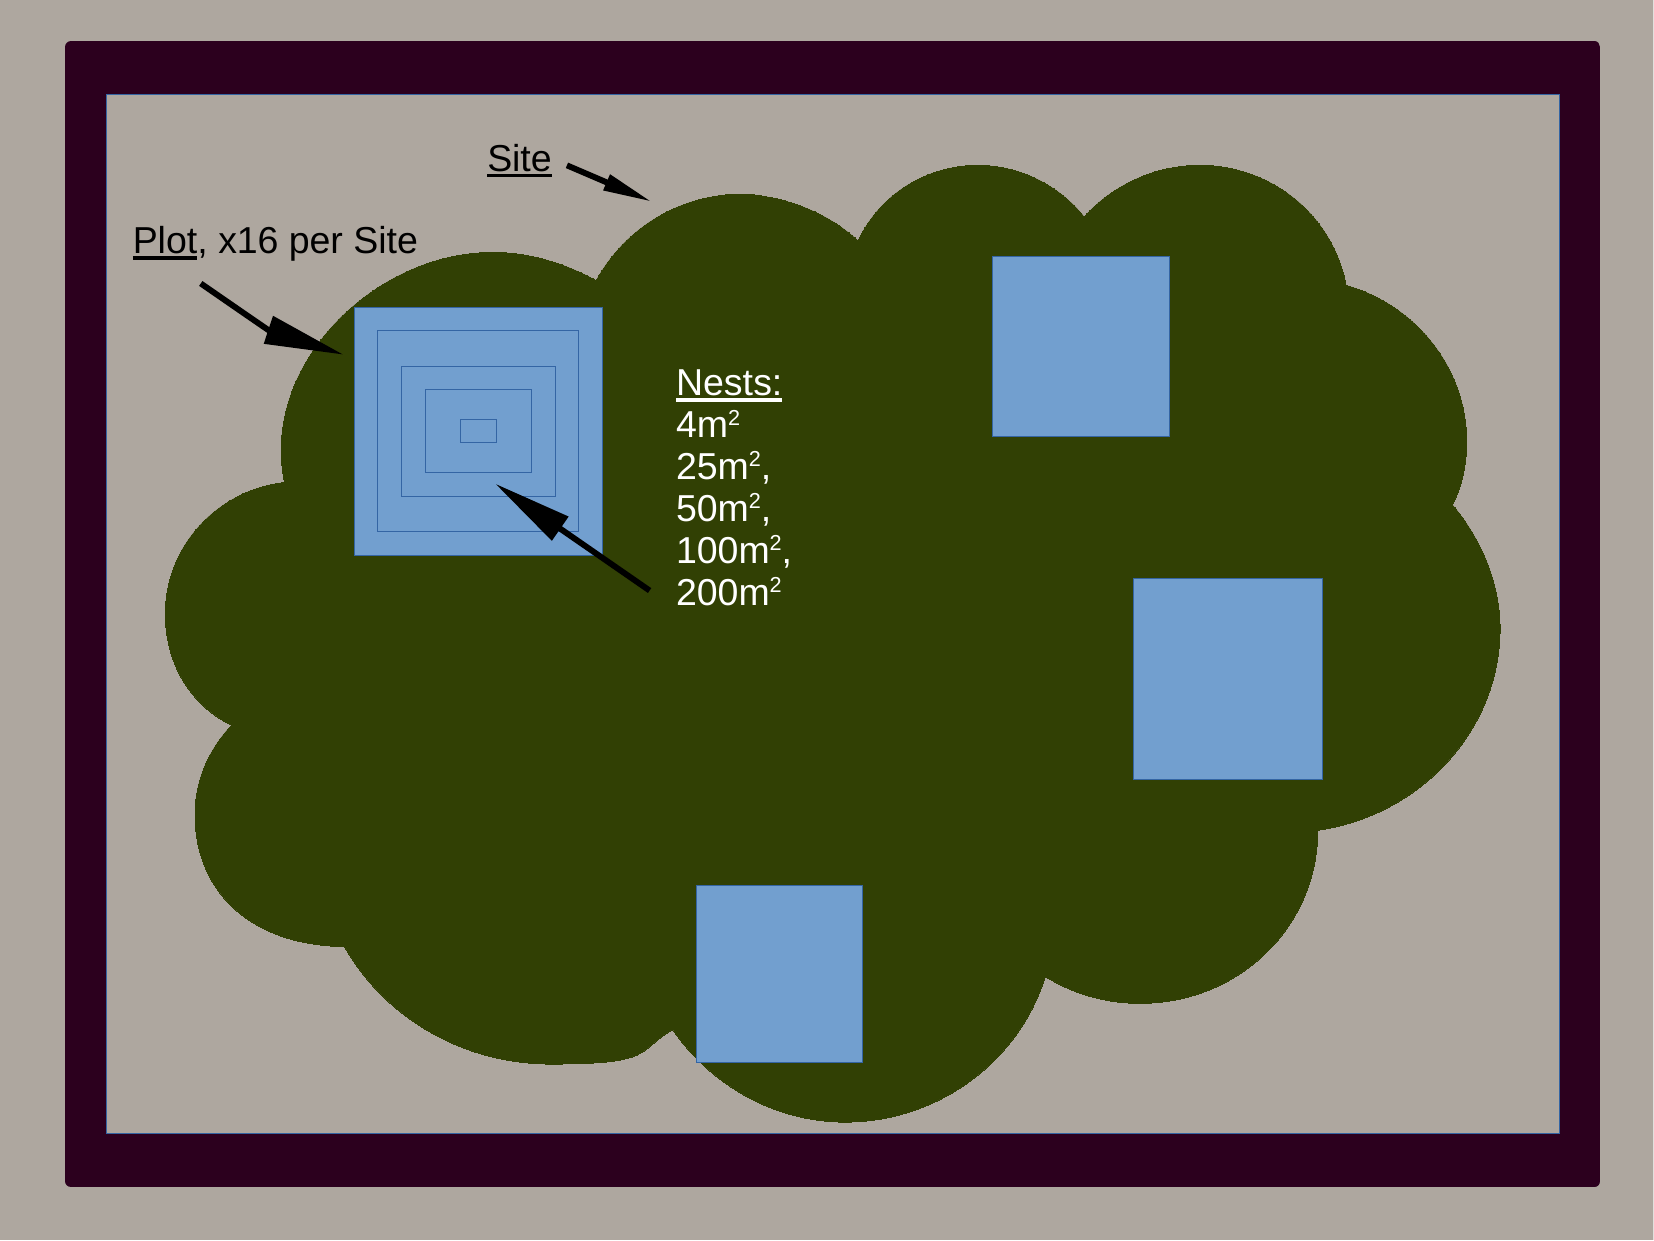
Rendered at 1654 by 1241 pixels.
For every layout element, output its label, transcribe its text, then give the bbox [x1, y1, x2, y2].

text_box Site [472, 129, 567, 187]
text_box [70, 47, 1595, 1182]
text_box Nests: 4m2 25m2, 50m2, 100m2, 200m2 [661, 354, 1016, 629]
text_box Plot, x16 per Site [118, 212, 438, 312]
